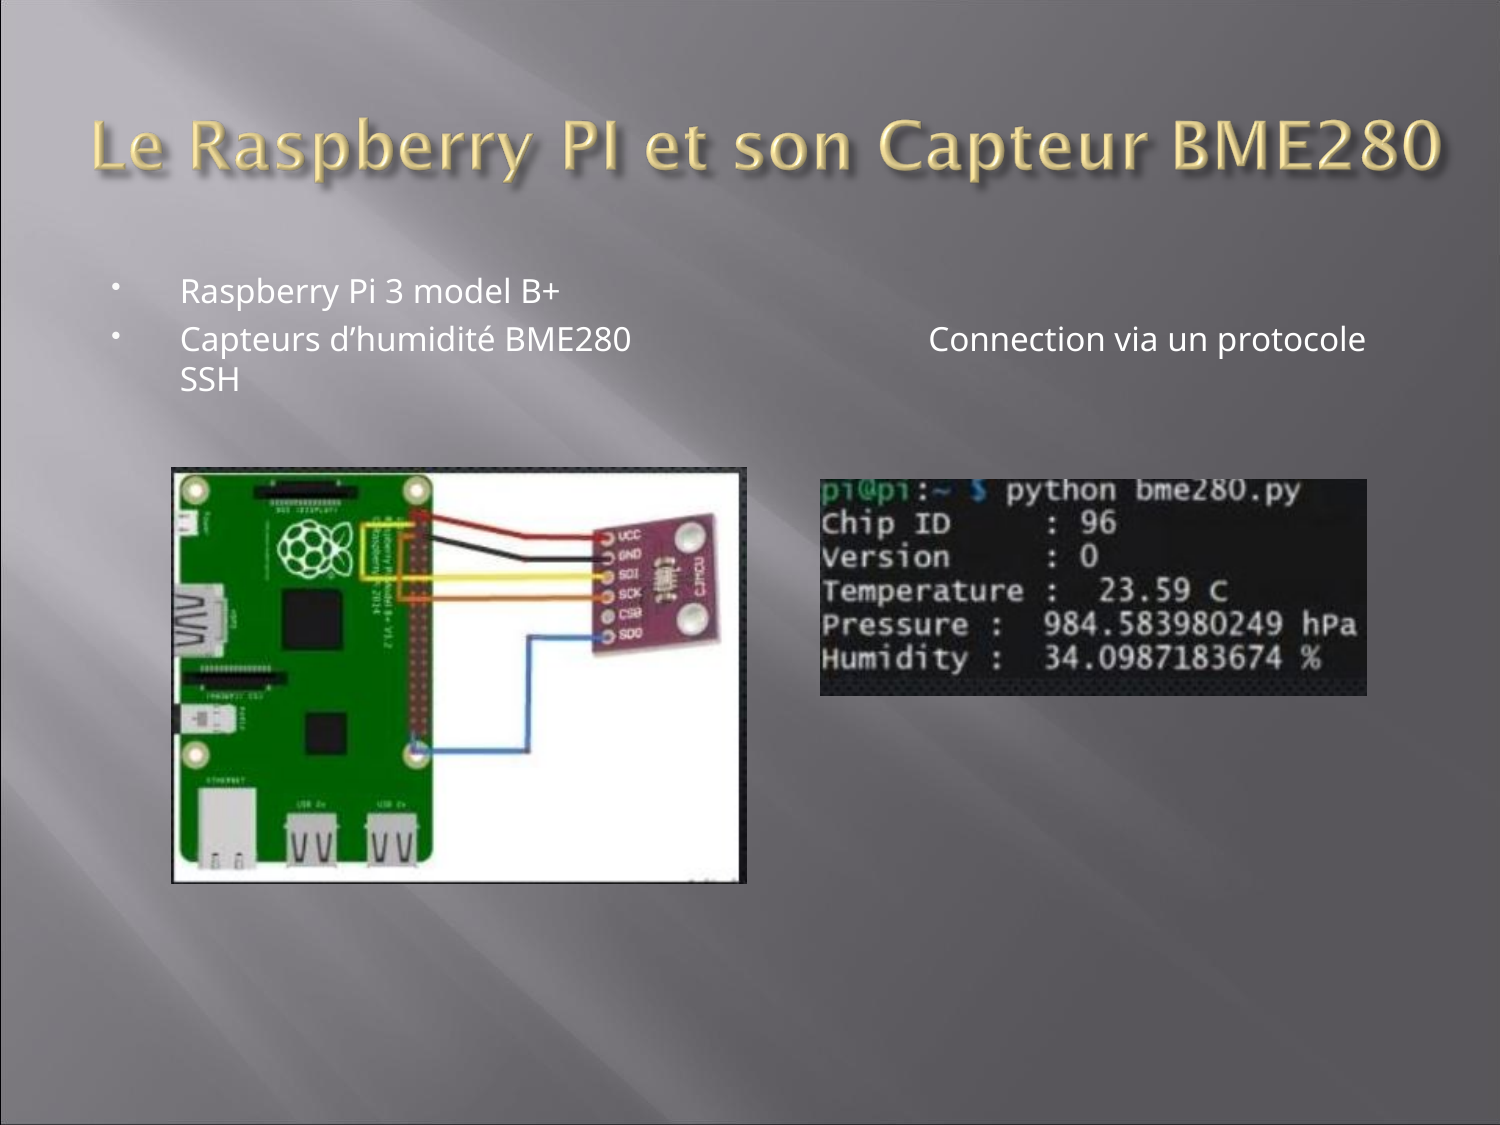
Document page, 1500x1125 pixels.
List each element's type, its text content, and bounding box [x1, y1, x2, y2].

picture [0, 0, 1500, 1125]
list Raspberry Pi 3 model B+ Capteurs d’humidité BME280 Connection via un protocole SSH [75, 262, 1426, 1035]
